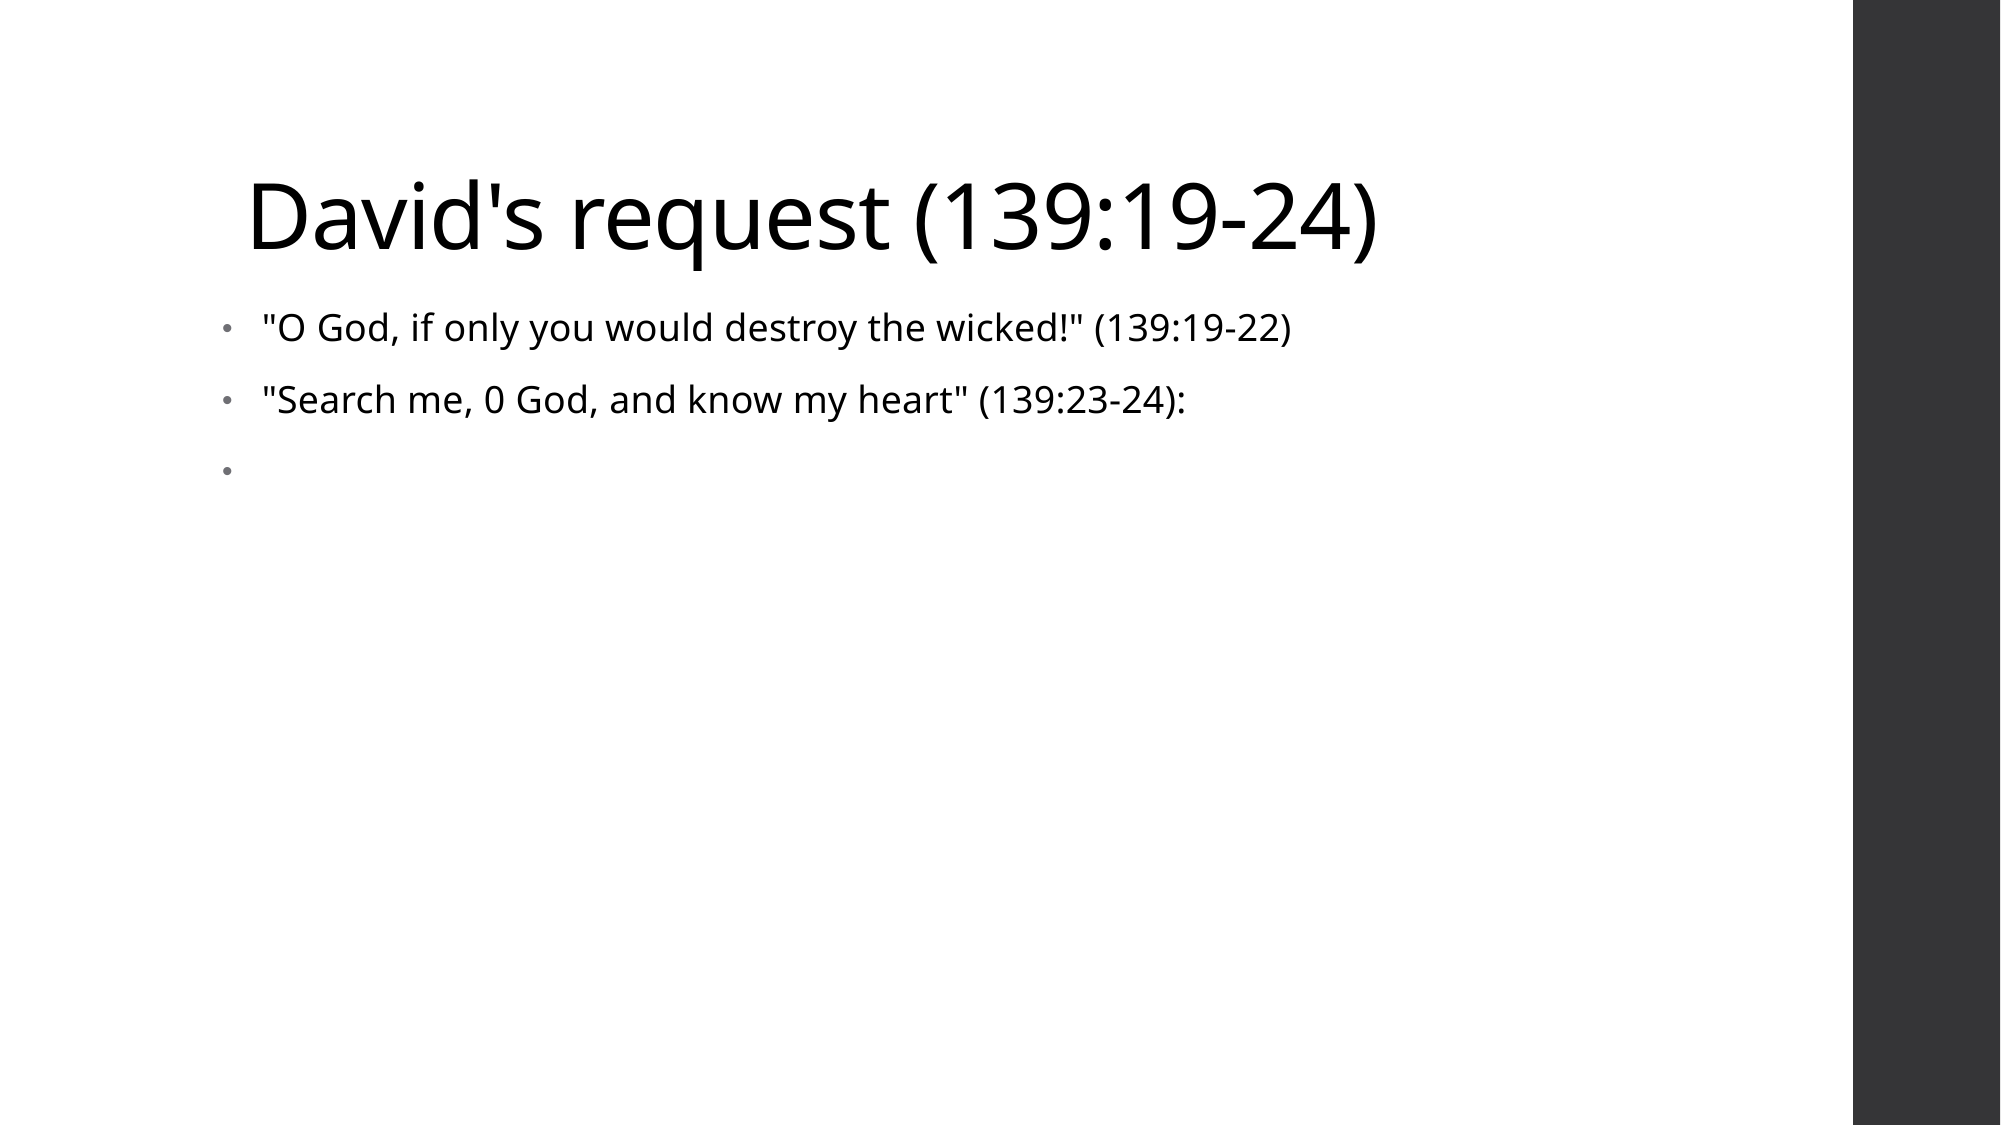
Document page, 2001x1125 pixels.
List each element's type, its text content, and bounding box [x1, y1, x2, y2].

title David's request (139:19-24) [206, 60, 1797, 278]
list "O God, if only you would destroy the wicked!" (139:19-22) "Search me, 0 God, and know my heart" (139:23-24): [206, 299, 1617, 1014]
